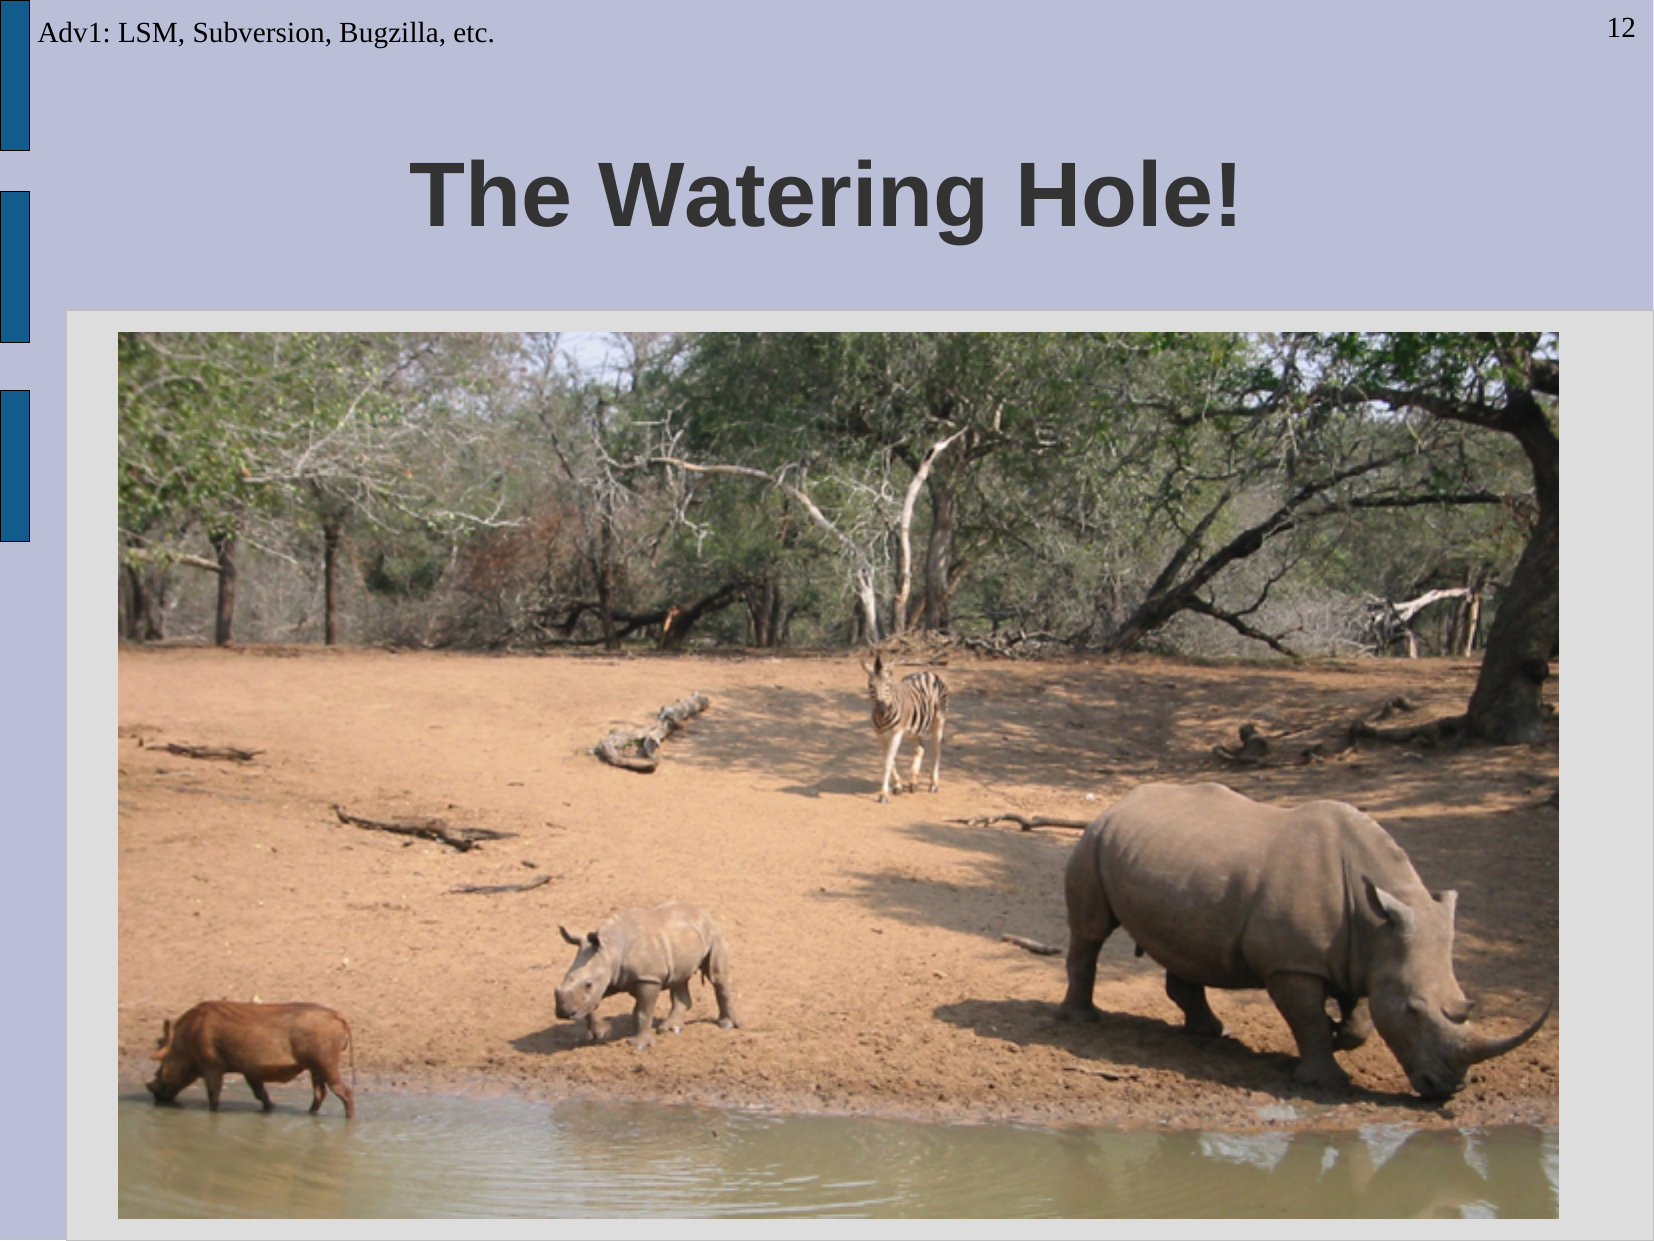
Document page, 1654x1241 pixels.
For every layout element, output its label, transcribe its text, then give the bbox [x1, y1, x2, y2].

picture [118, 332, 1559, 1219]
title The Watering Hole! [121, 91, 1534, 299]
